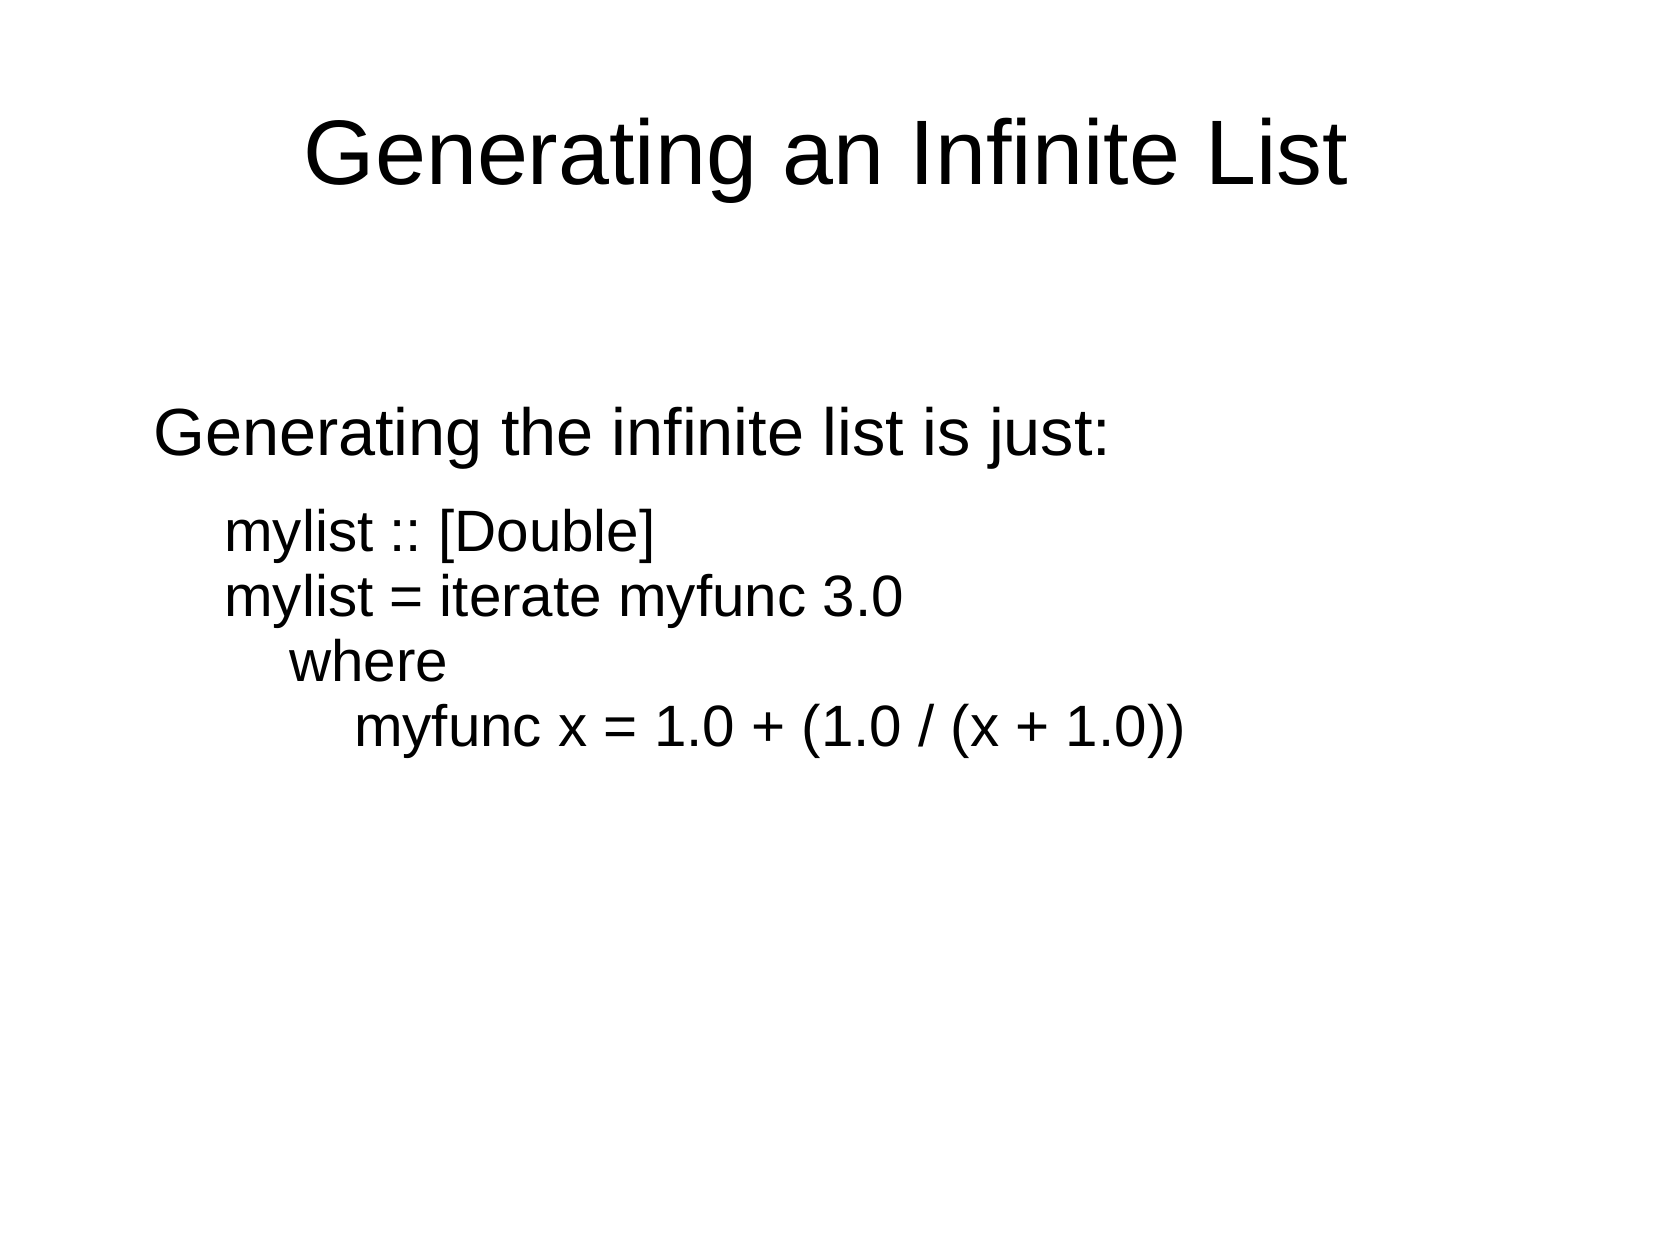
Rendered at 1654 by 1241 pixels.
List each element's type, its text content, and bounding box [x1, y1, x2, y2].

list Generating the infinite list is just: mylist :: [Double] mylist = iterate myfunc 3.0 where myfunc x = 1.0 + (1.0 / (x + 1.0)) [82, 290, 1571, 1010]
title Generating an Infinite List [82, 49, 1571, 257]
